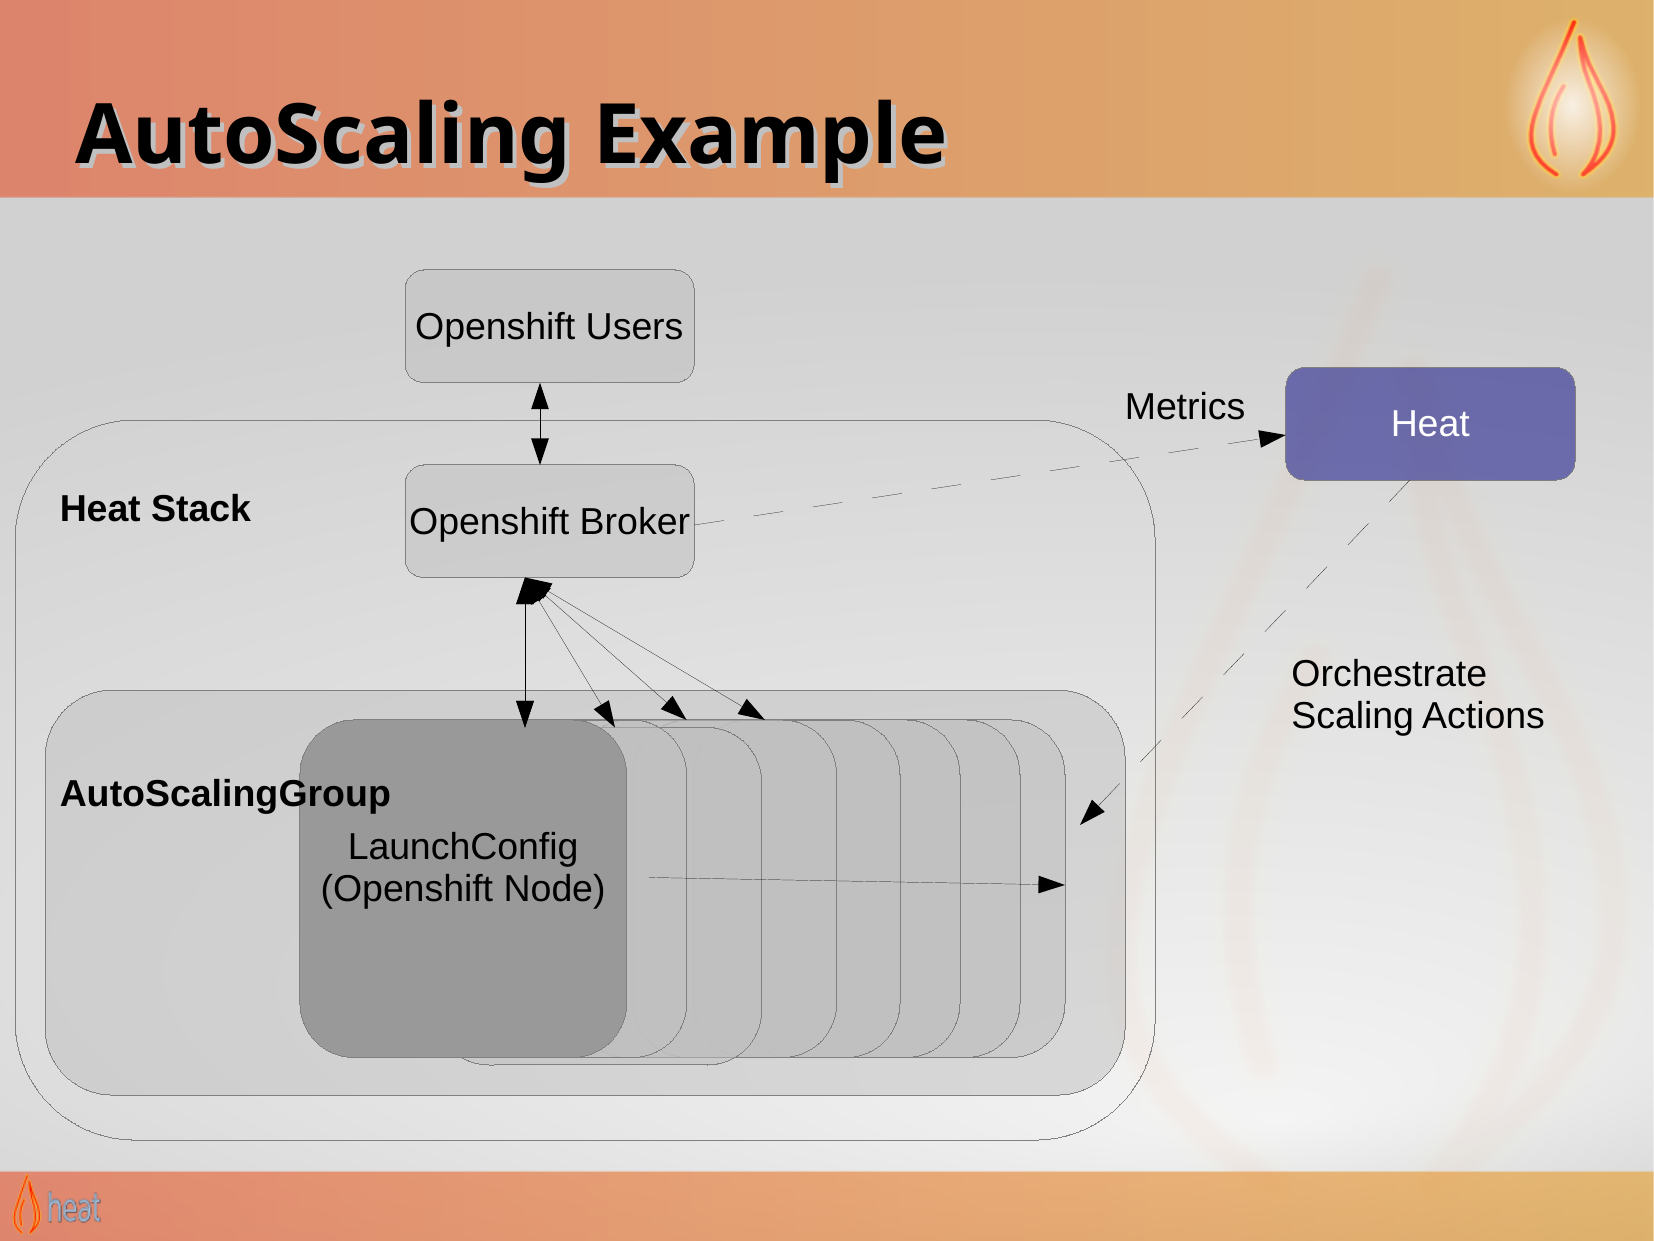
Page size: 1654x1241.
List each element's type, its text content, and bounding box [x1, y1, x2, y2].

text_box Metrics [1110, 378, 1260, 436]
text_box LaunchConfig (Openshift Node) [299, 719, 627, 1058]
text_box [15, 420, 1156, 1141]
text_box Heat [1285, 367, 1576, 481]
title AutoScaling Example [75, 37, 1564, 226]
text_box Heat Stack [45, 480, 266, 621]
text_box Orchestrate Scaling Actions [1276, 645, 1560, 744]
text_box Openshift Broker [405, 464, 695, 578]
text_box AutoScalingGroup [45, 765, 406, 906]
picture [0, 0, 1654, 1241]
text_box Openshift Users [405, 269, 695, 383]
